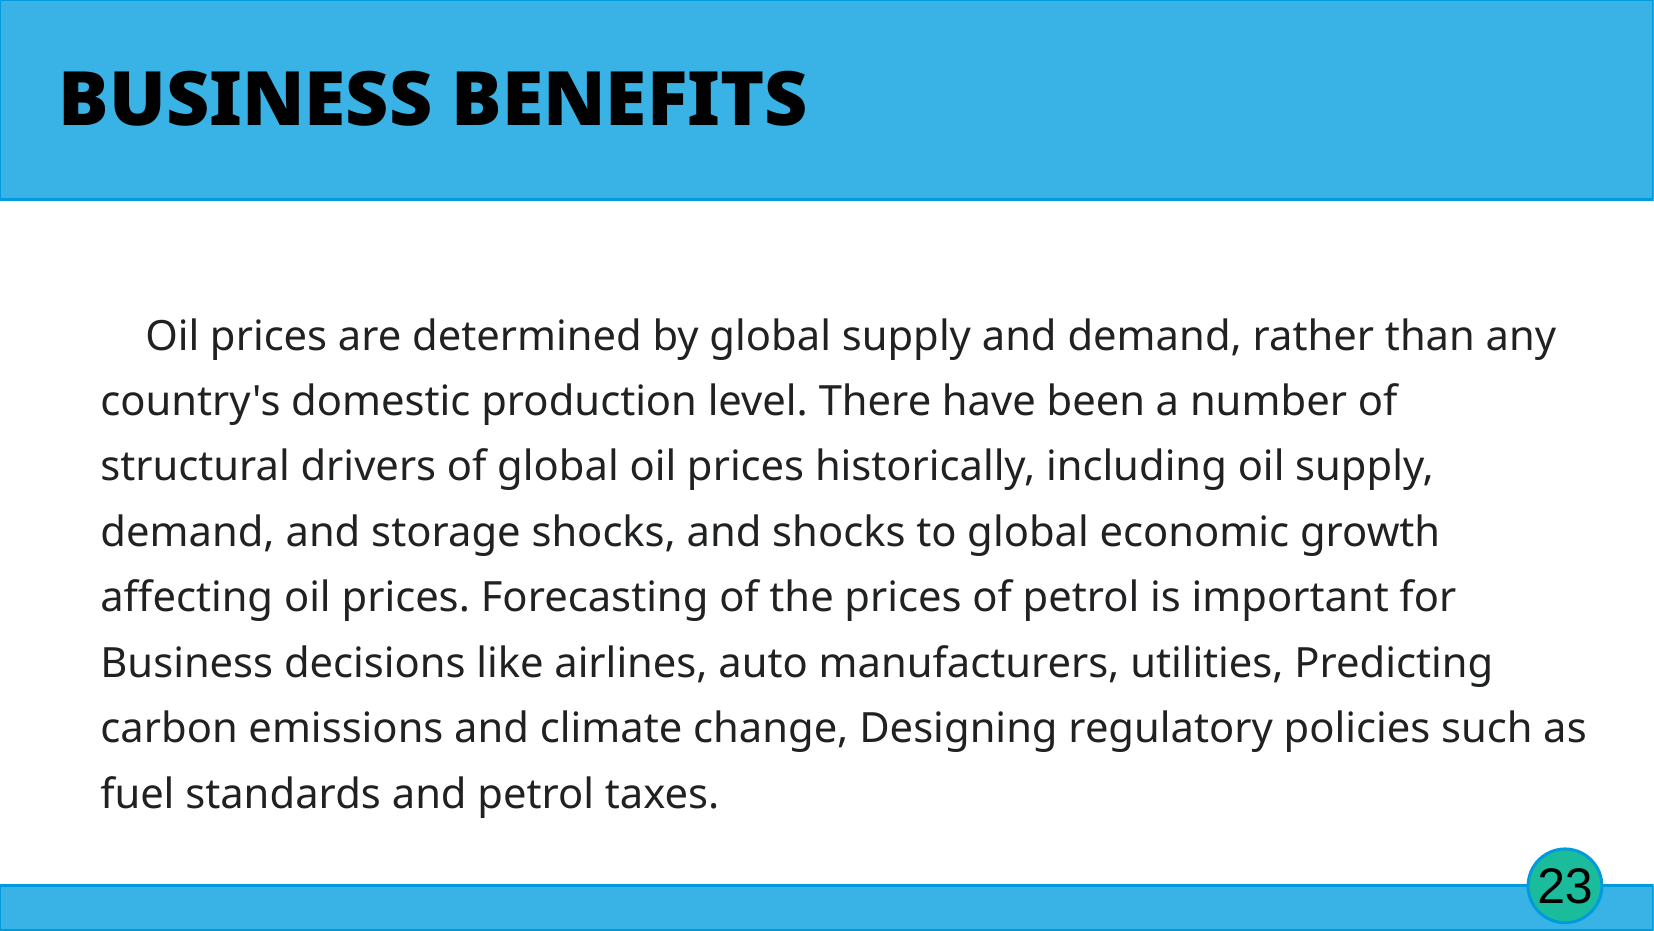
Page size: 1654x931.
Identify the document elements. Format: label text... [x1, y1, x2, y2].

title BUSINESS BENEFITS [59, 37, 1595, 155]
list Oil prices are determined by global supply and demand, rather than any country's domestic production level. There have been a number of structural drivers of global oil prices historically, including oil supply, demand, and storage shocks, and shocks to global economic growth affecting oil prices. Forecasting of the prices of petrol is important for Business decisions like airlines, auto manufacturers, utilities, Predicting carbon emissions and climate change, Designing regulatory policies such as fuel standards and petrol taxes. [29, 217, 1595, 827]
